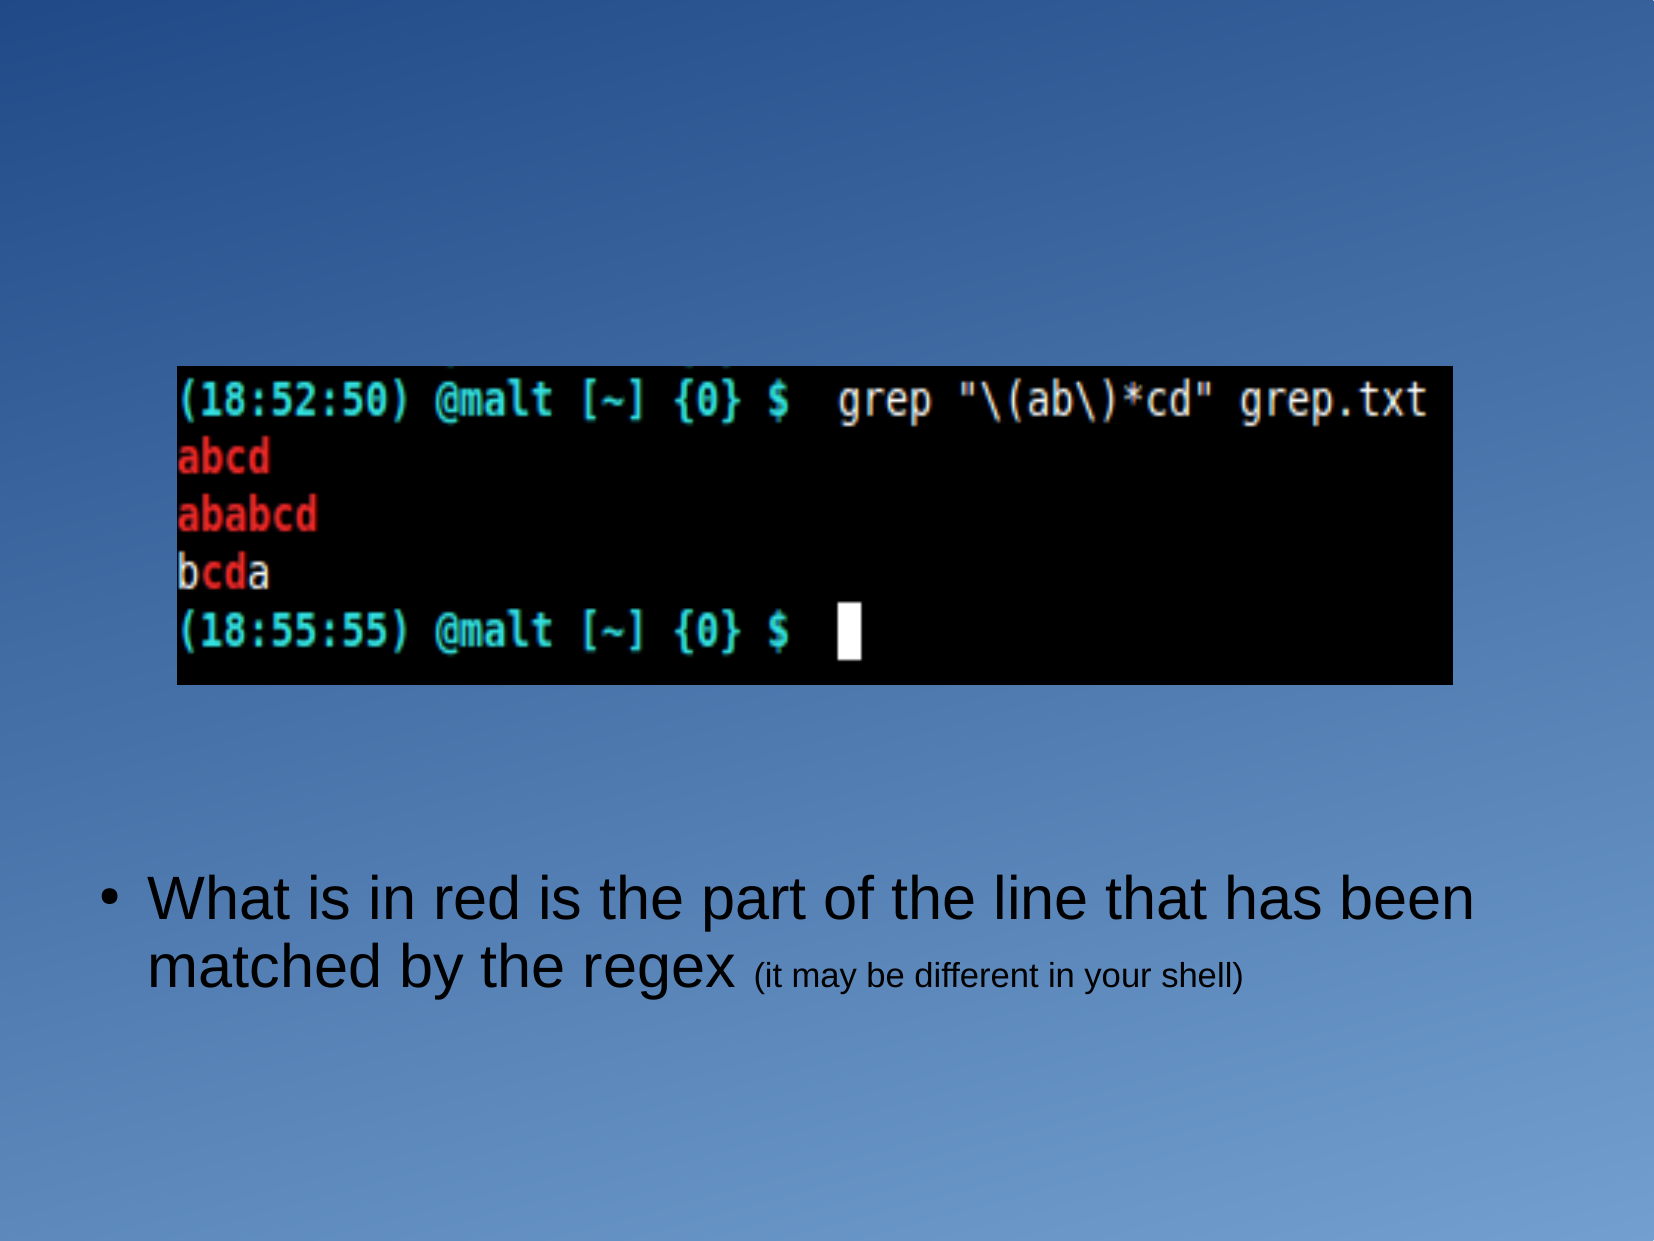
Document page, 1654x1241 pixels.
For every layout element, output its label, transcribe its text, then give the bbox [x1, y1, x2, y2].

list What is in red is the part of the line that has been matched by the regex (it may be different in your shell) [82, 290, 1571, 1010]
picture [177, 366, 1453, 686]
